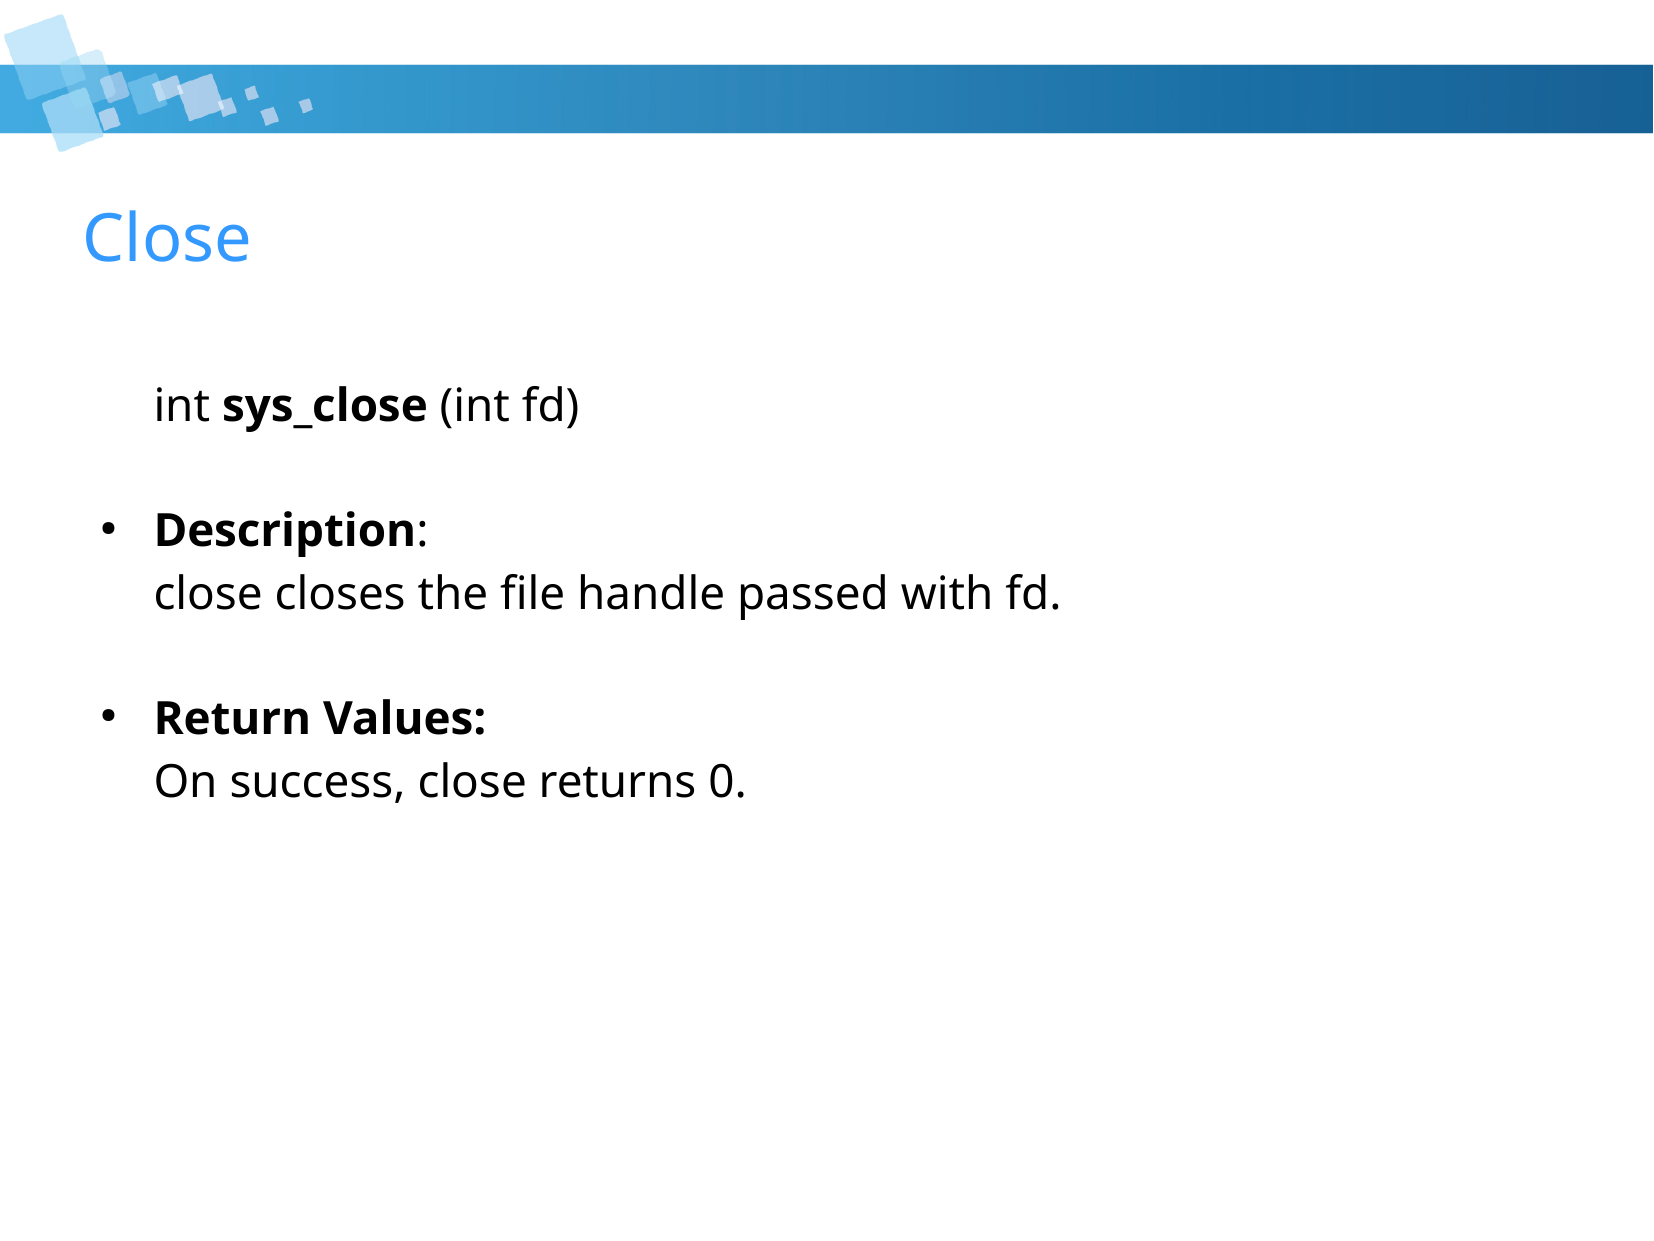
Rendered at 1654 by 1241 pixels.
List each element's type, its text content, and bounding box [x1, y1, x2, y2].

picture [0, 0, 1653, 1238]
title Close [82, 132, 1571, 340]
list int sys_close (int fd) Description: close closes the file handle passed with fd. Return Values: On success, close returns 0. [82, 372, 1571, 1093]
